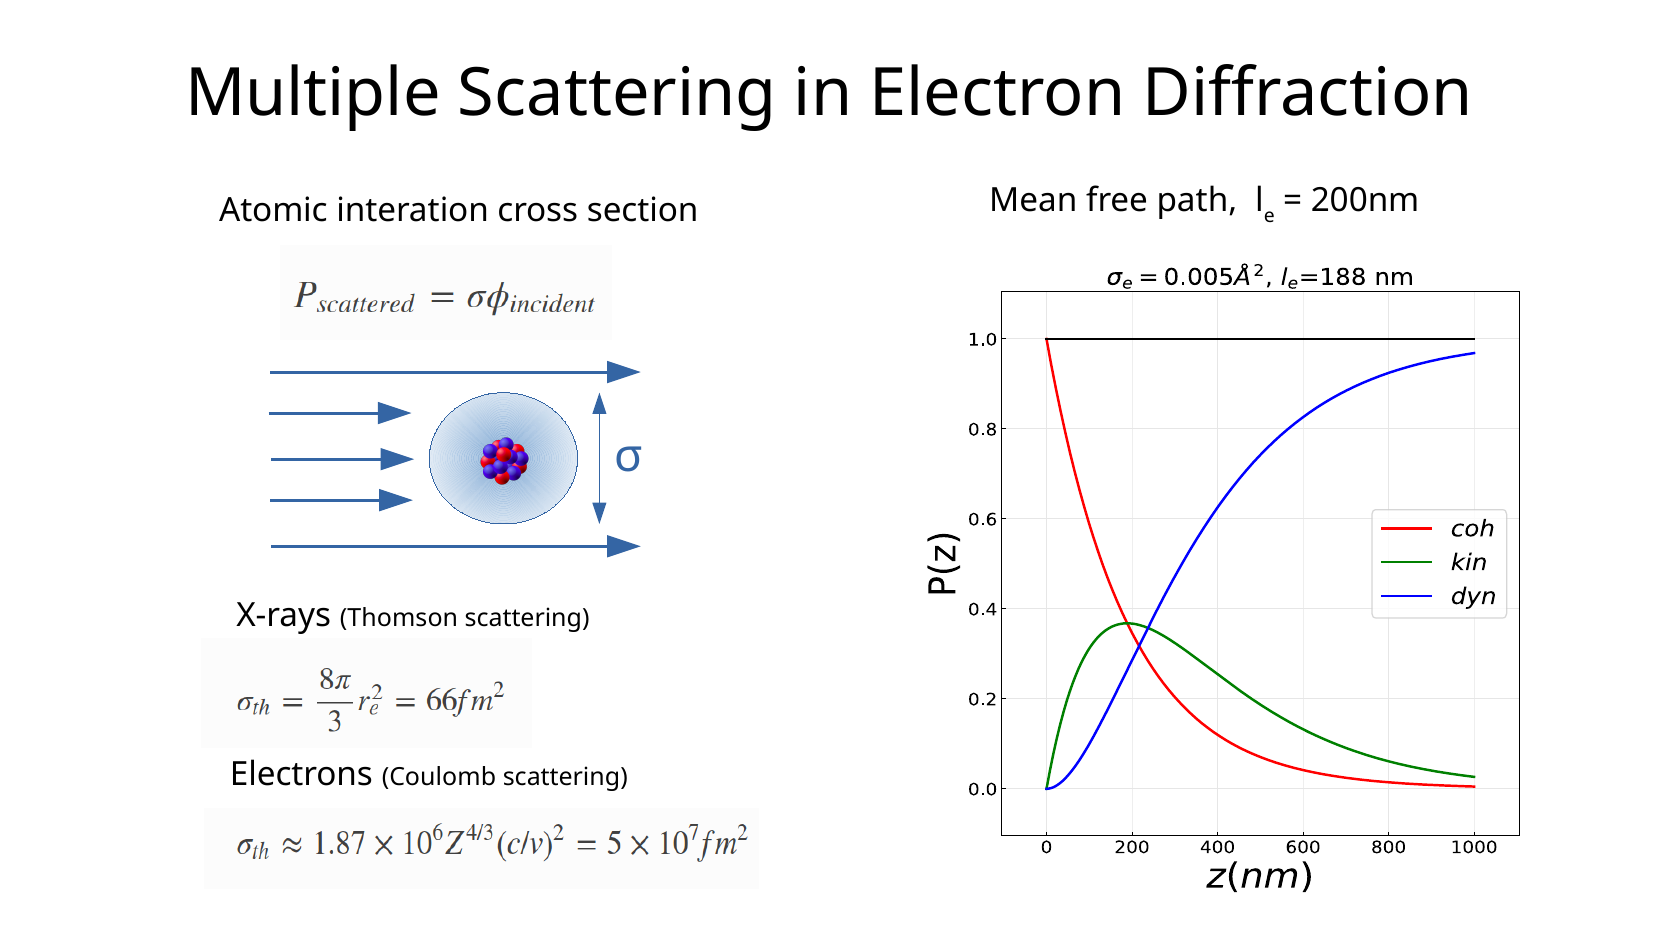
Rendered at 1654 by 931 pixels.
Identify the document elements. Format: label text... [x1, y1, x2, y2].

picture [478, 435, 531, 487]
title σ [614, 422, 665, 485]
picture [280, 245, 612, 340]
text_box [429, 392, 578, 524]
title X-rays (Thomson scattering) [236, 568, 609, 658]
picture [201, 638, 532, 748]
title Atomic interation cross section [162, 163, 765, 253]
title Mean free path, le = 200nm [989, 153, 1474, 250]
title Multiple Scattering in Electron Diffraction [2, 0, 1654, 179]
picture [204, 808, 759, 889]
title Electrons (Coulomb scattering) [229, 728, 659, 808]
picture [906, 244, 1539, 910]
